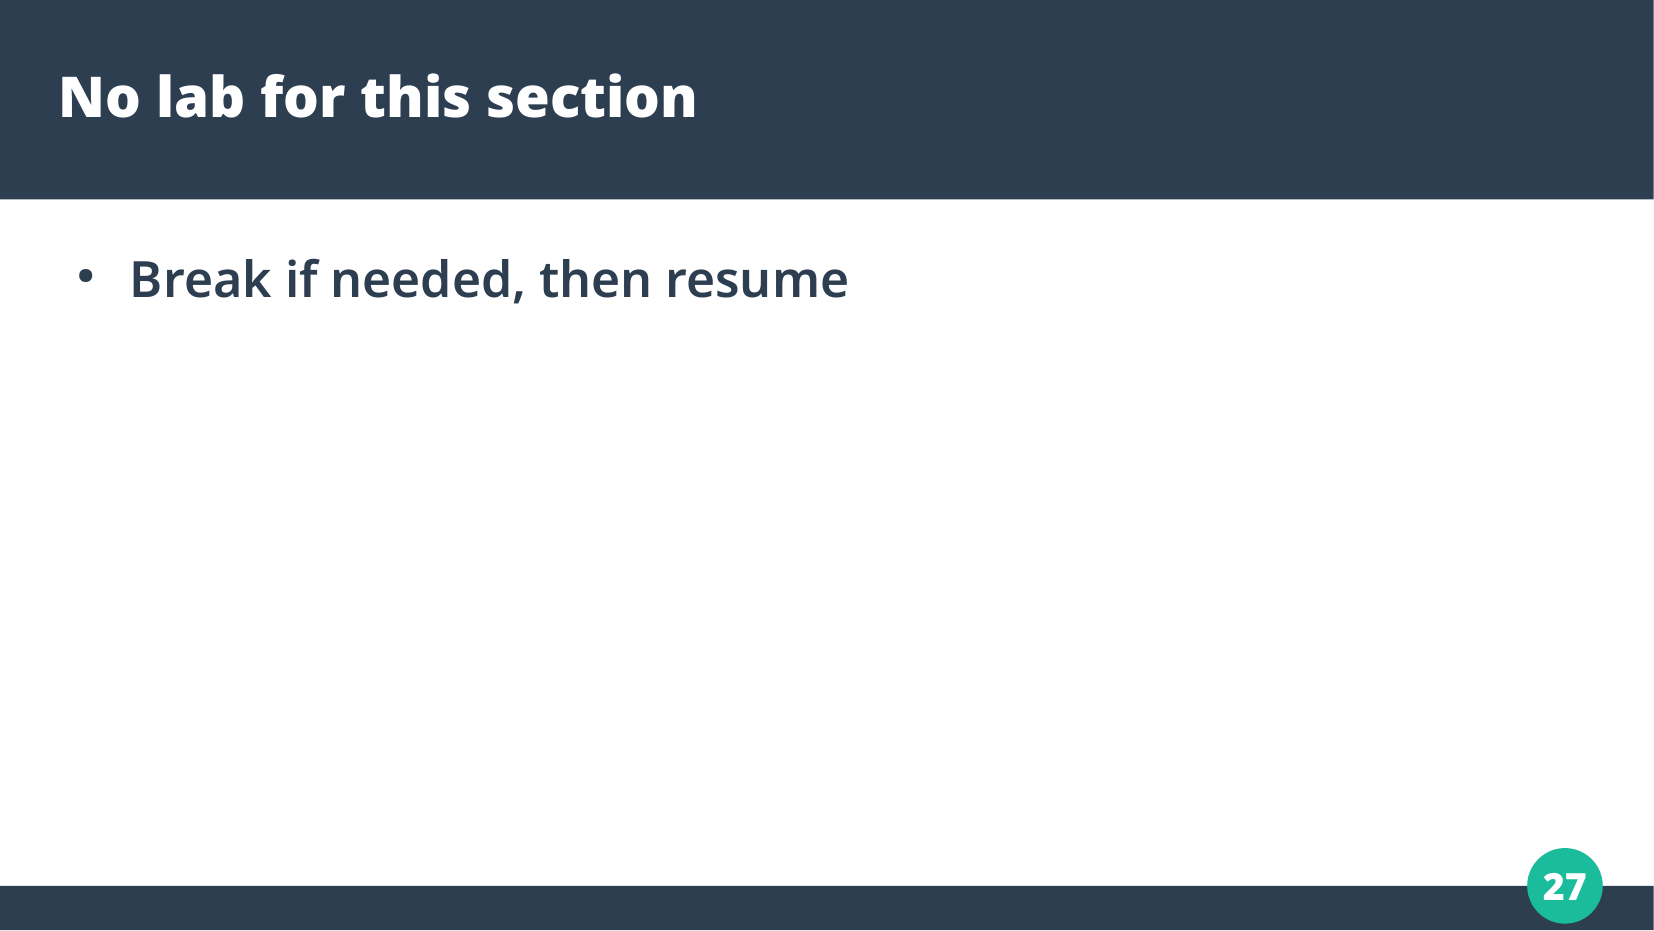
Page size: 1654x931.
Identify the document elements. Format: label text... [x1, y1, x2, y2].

list Break if needed, then resume [59, 243, 1595, 864]
title No lab for this section [59, 37, 1595, 155]
